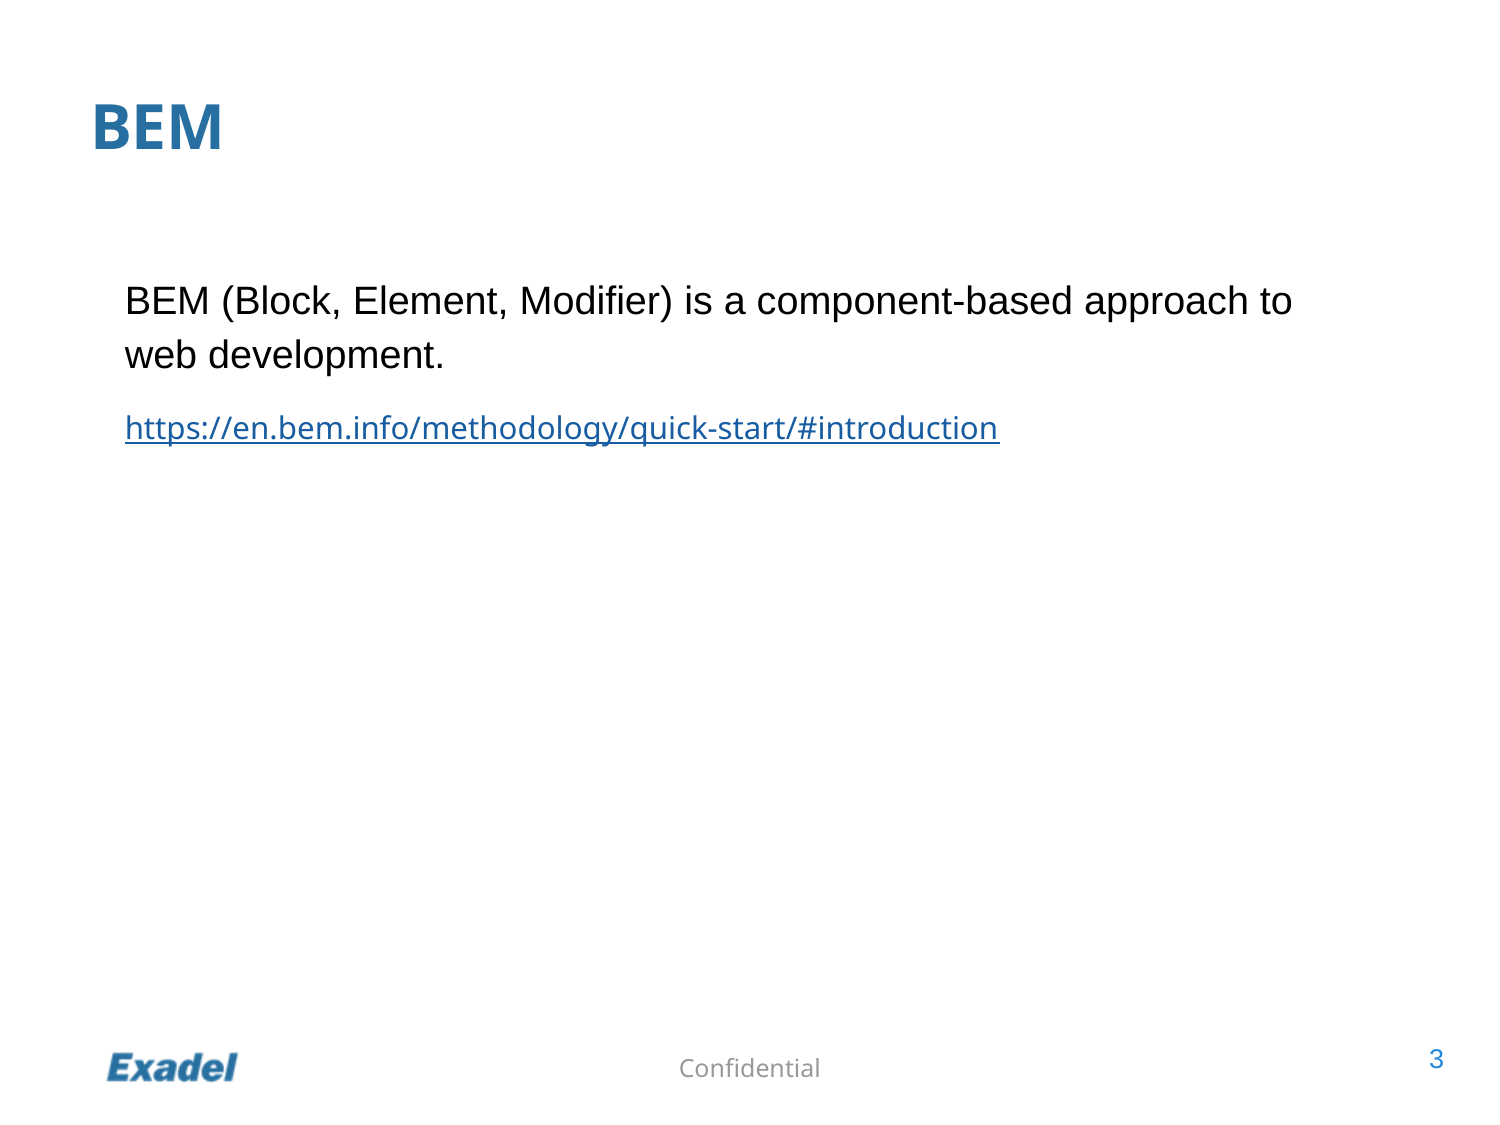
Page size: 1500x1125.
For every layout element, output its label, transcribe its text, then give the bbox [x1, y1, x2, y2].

title BEM [75, 57, 1425, 178]
picture [75, 1039, 282, 1102]
text_box BEM (Block, Element, Modifier) is a component-based approach to web development. https://en.bem.info/methodology/quick-start/#introduction [109, 252, 1316, 603]
slide_number <number> [1369, 1014, 1460, 1101]
